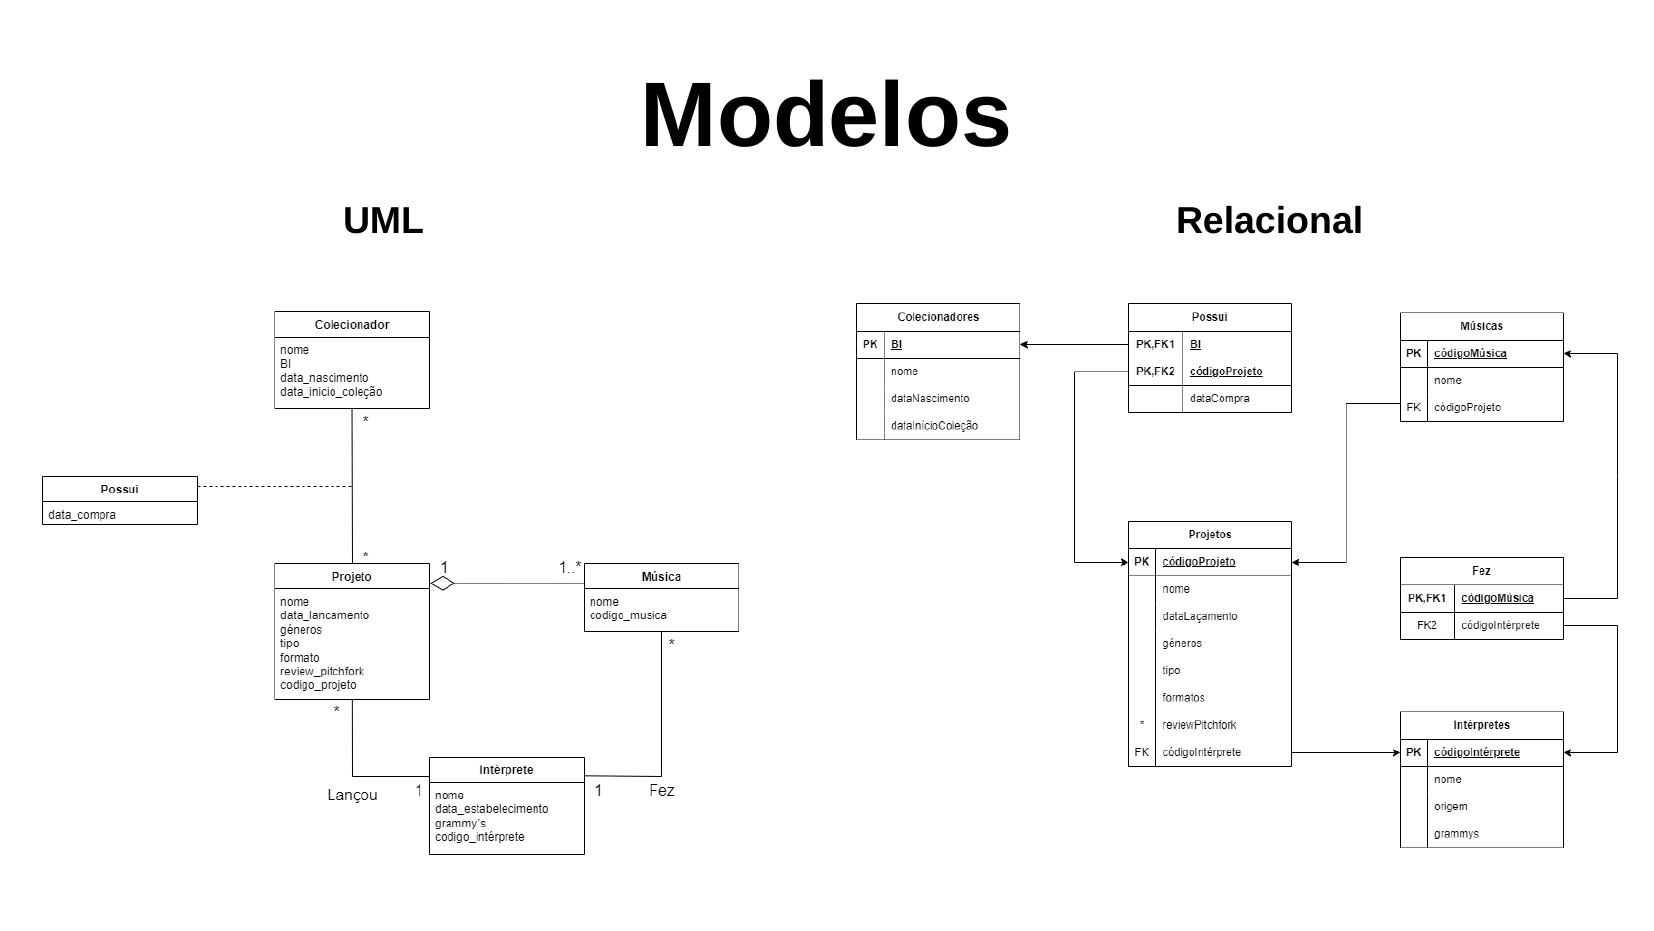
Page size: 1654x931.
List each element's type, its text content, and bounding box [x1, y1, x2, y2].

picture [42, 311, 739, 857]
text_box Relacional [1062, 192, 1477, 250]
text_box UML [177, 192, 591, 250]
picture [856, 303, 1625, 857]
title Modelos [82, 37, 1571, 193]
